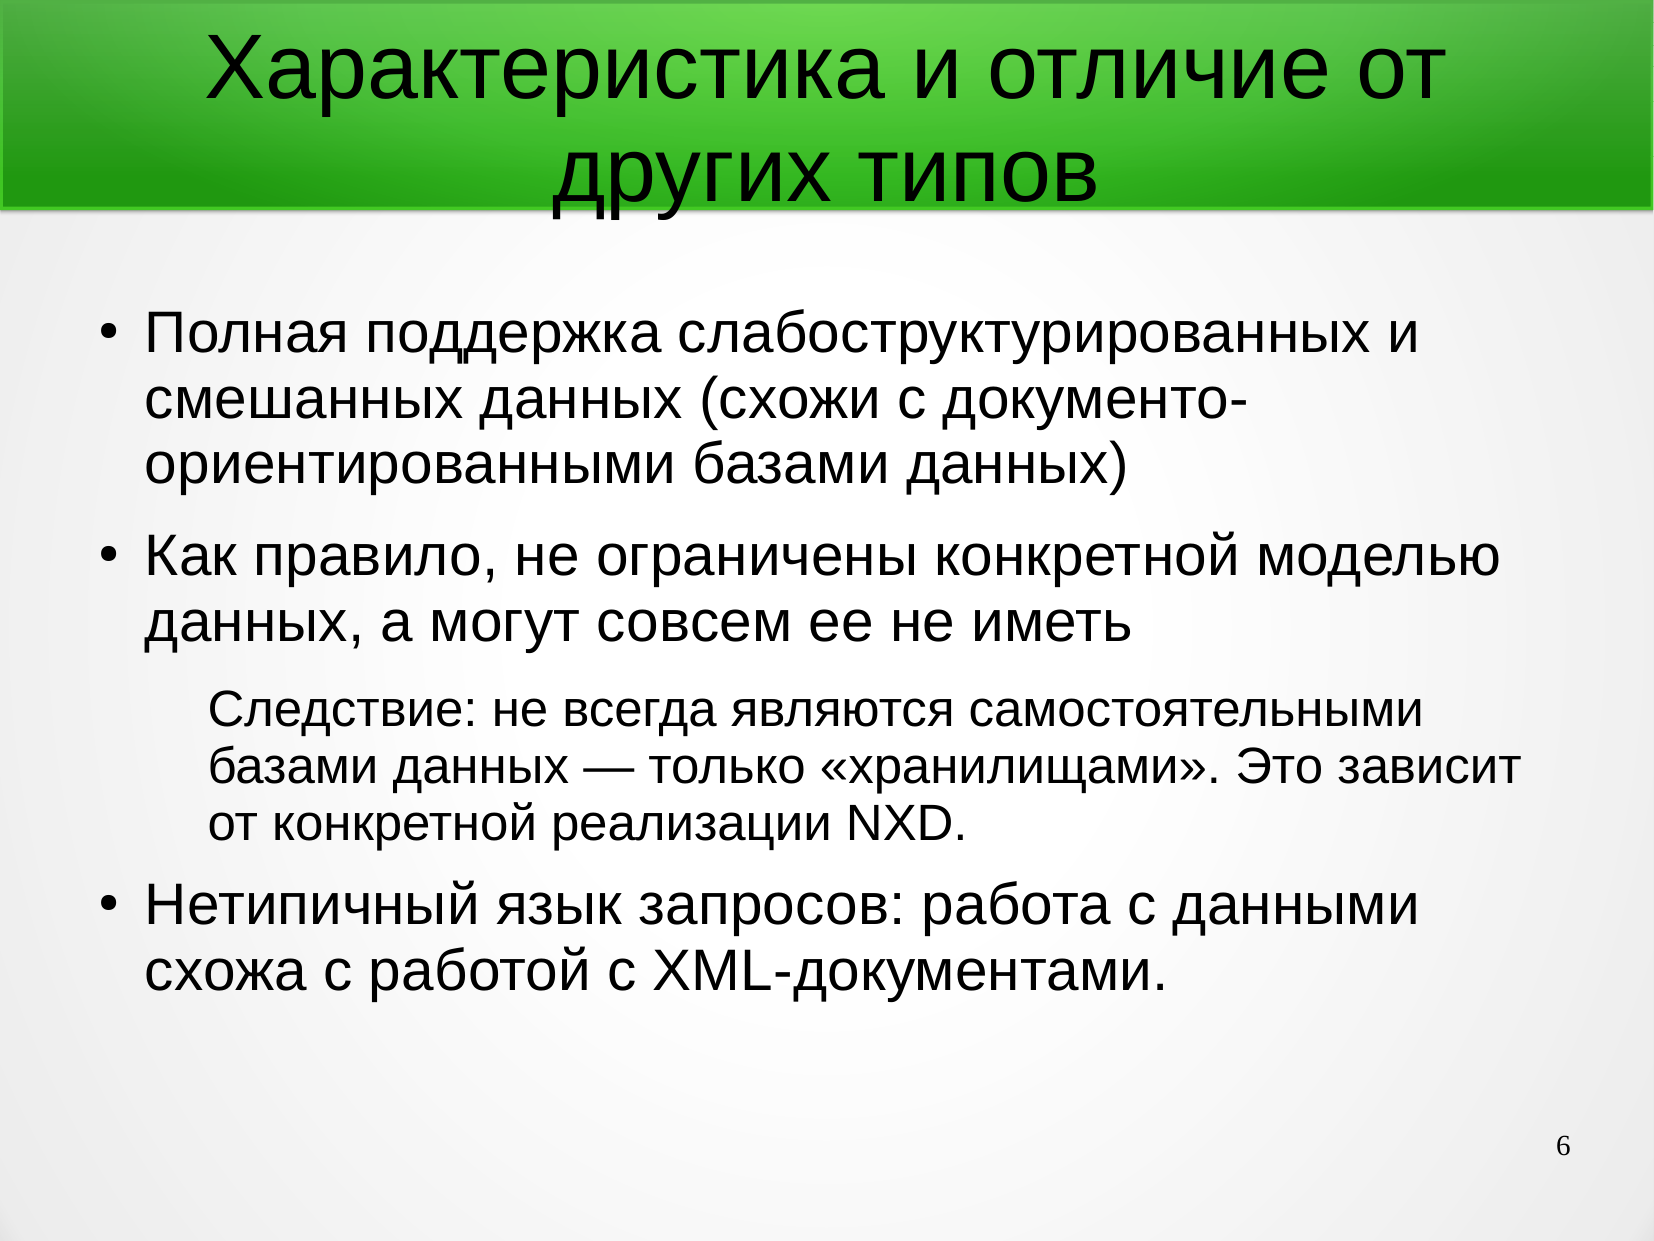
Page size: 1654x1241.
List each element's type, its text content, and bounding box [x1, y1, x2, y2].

title Характеристика и отличие от других типов [82, 15, 1571, 221]
list Полная поддержка слабоструктурированных и смешанных данных (схожи с документо-ориентированными базами данных) Как правило, не ограничены конкретной моделью данных, а могут совсем ее не иметь Следствие: не всегда являются самостоятельными базами данных — только «хранилищами». Это зависит от конкретной реализации NXD. Нетипичный язык запросов: работа с данными схожа с работой с XML-документами. [82, 299, 1571, 1019]
